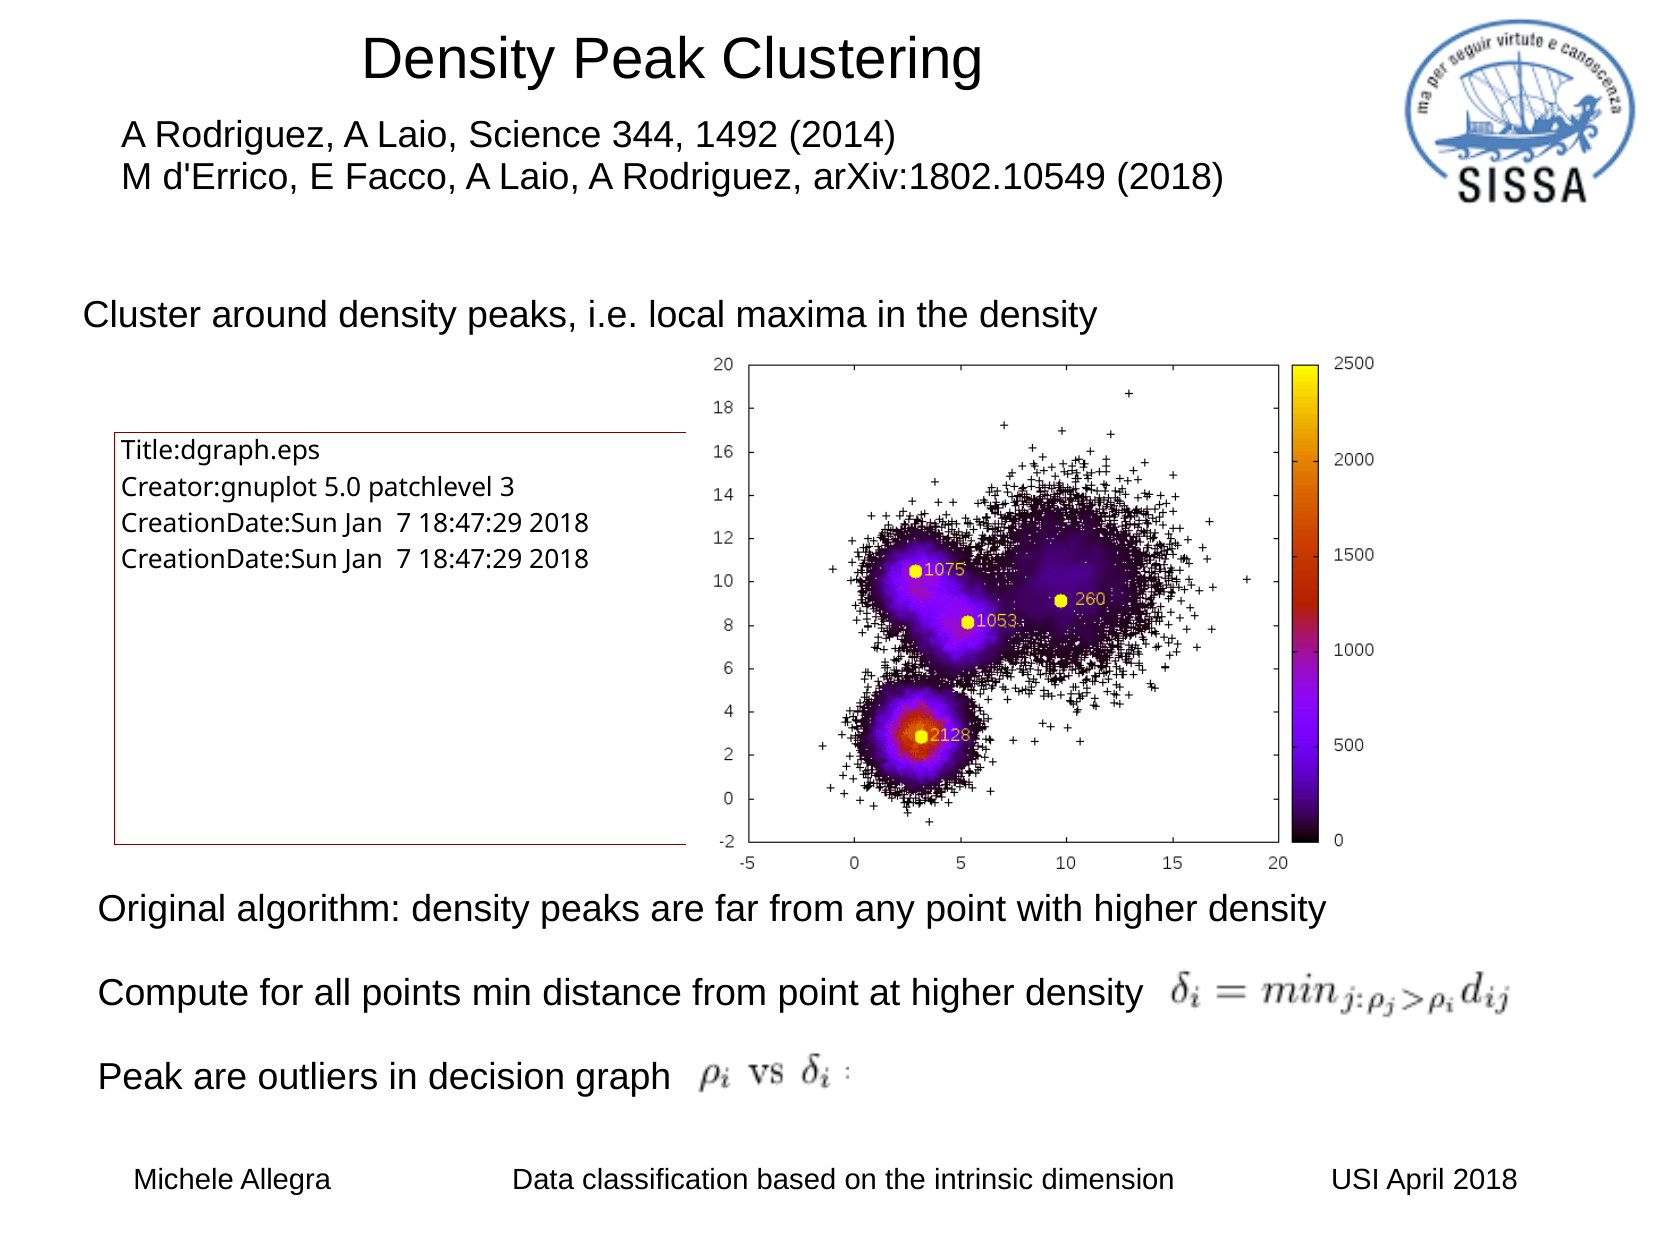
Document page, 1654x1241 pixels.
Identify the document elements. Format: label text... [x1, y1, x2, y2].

picture [1166, 958, 1538, 1046]
picture [681, 1034, 849, 1123]
picture [1391, 16, 1652, 207]
title Michele Allegra Data classification based on the intrinsic dimension USI April 2018 [82, 1141, 1571, 1217]
picture [112, 342, 1412, 886]
title Density Peak Clustering [17, 25, 1329, 156]
text_box Original algorithm: density peaks are far from any point with higher density Compute for all points min distance from point at higher density Peak are outliers in decision graph [82, 879, 1382, 1189]
text_box A Rodriguez, A Laio, Science 344, 1492 (2014) M d'Errico, E Facco, A Laio, A Rodriguez, arXiv:1802.10549 (2018) [106, 106, 1300, 290]
subtitle Cluster around density peaks, i.e. local maxima in the density [82, 167, 1571, 882]
